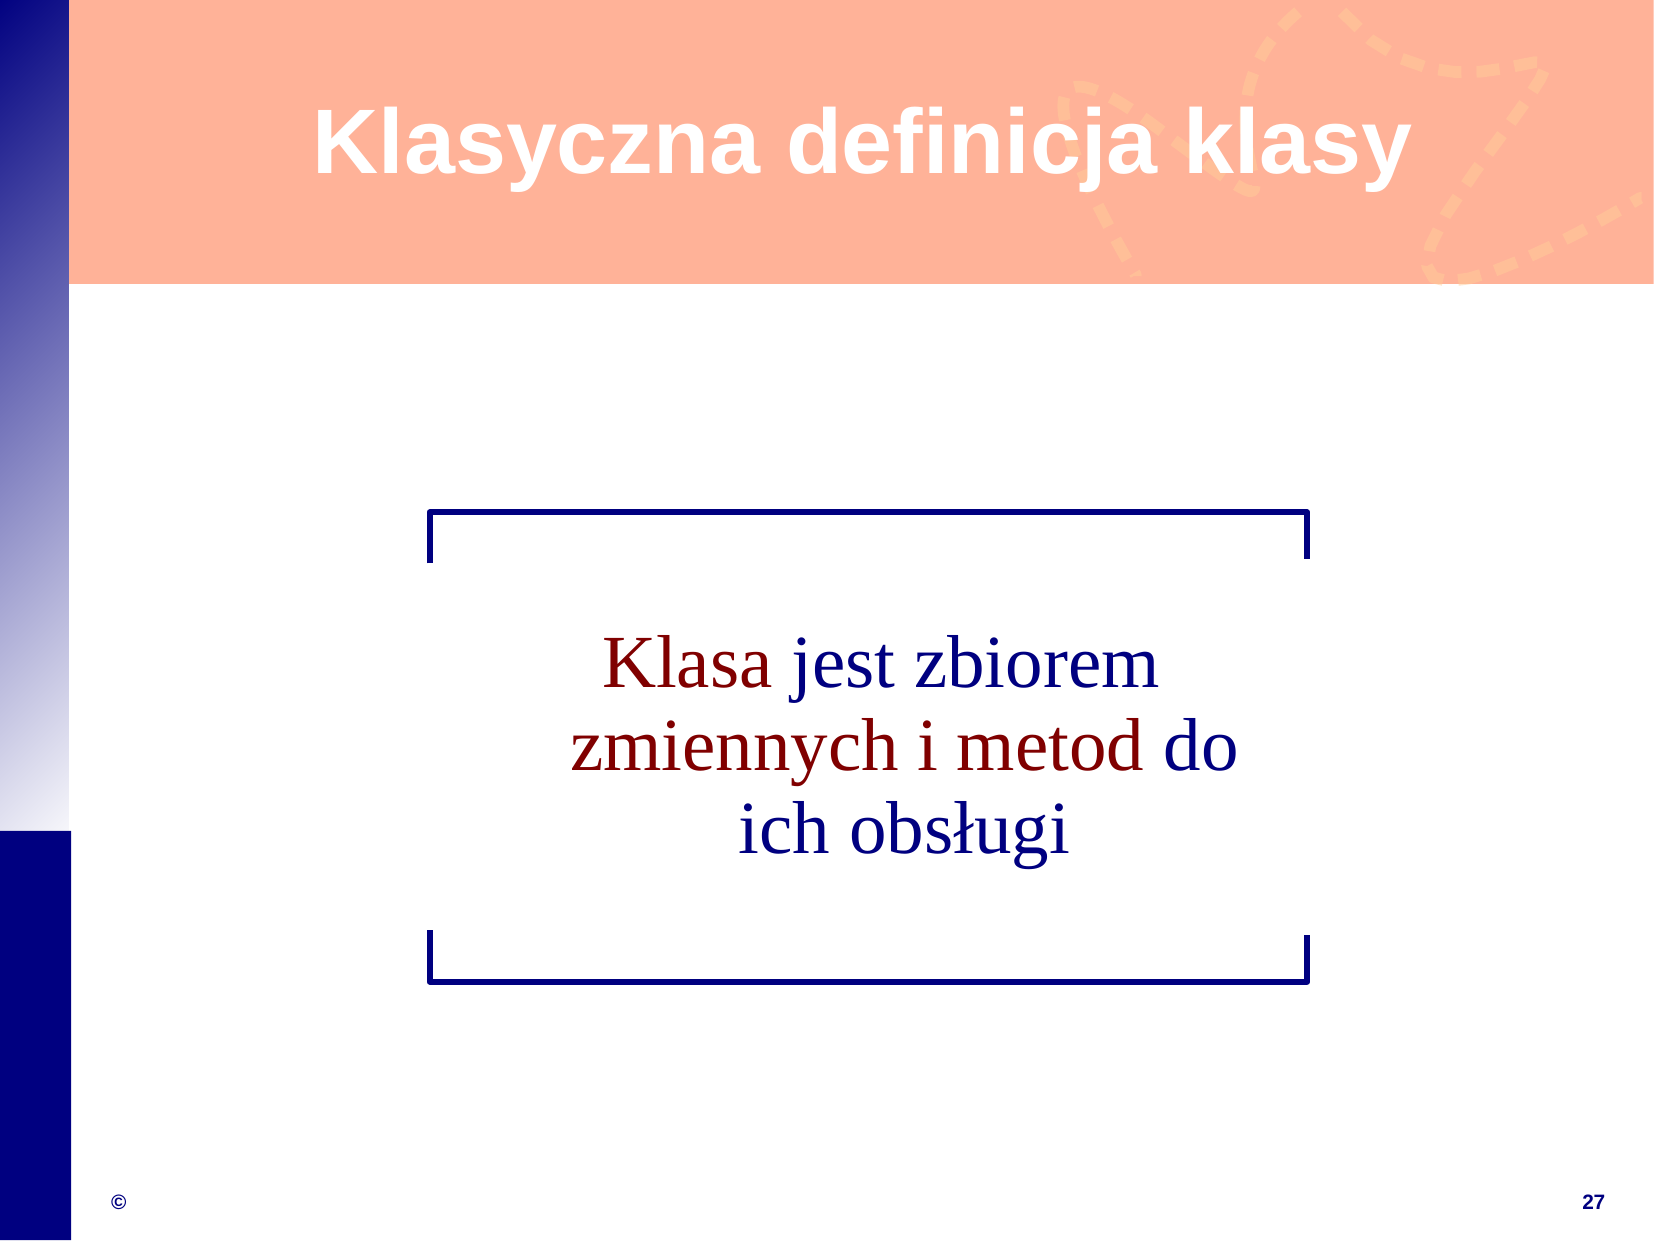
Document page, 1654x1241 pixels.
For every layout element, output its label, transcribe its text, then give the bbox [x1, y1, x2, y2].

title Klasyczna definicja klasy [109, 37, 1617, 246]
text_box Klasa jest zbiorem zmiennych i metod do ich obsługi [445, 478, 1292, 1012]
